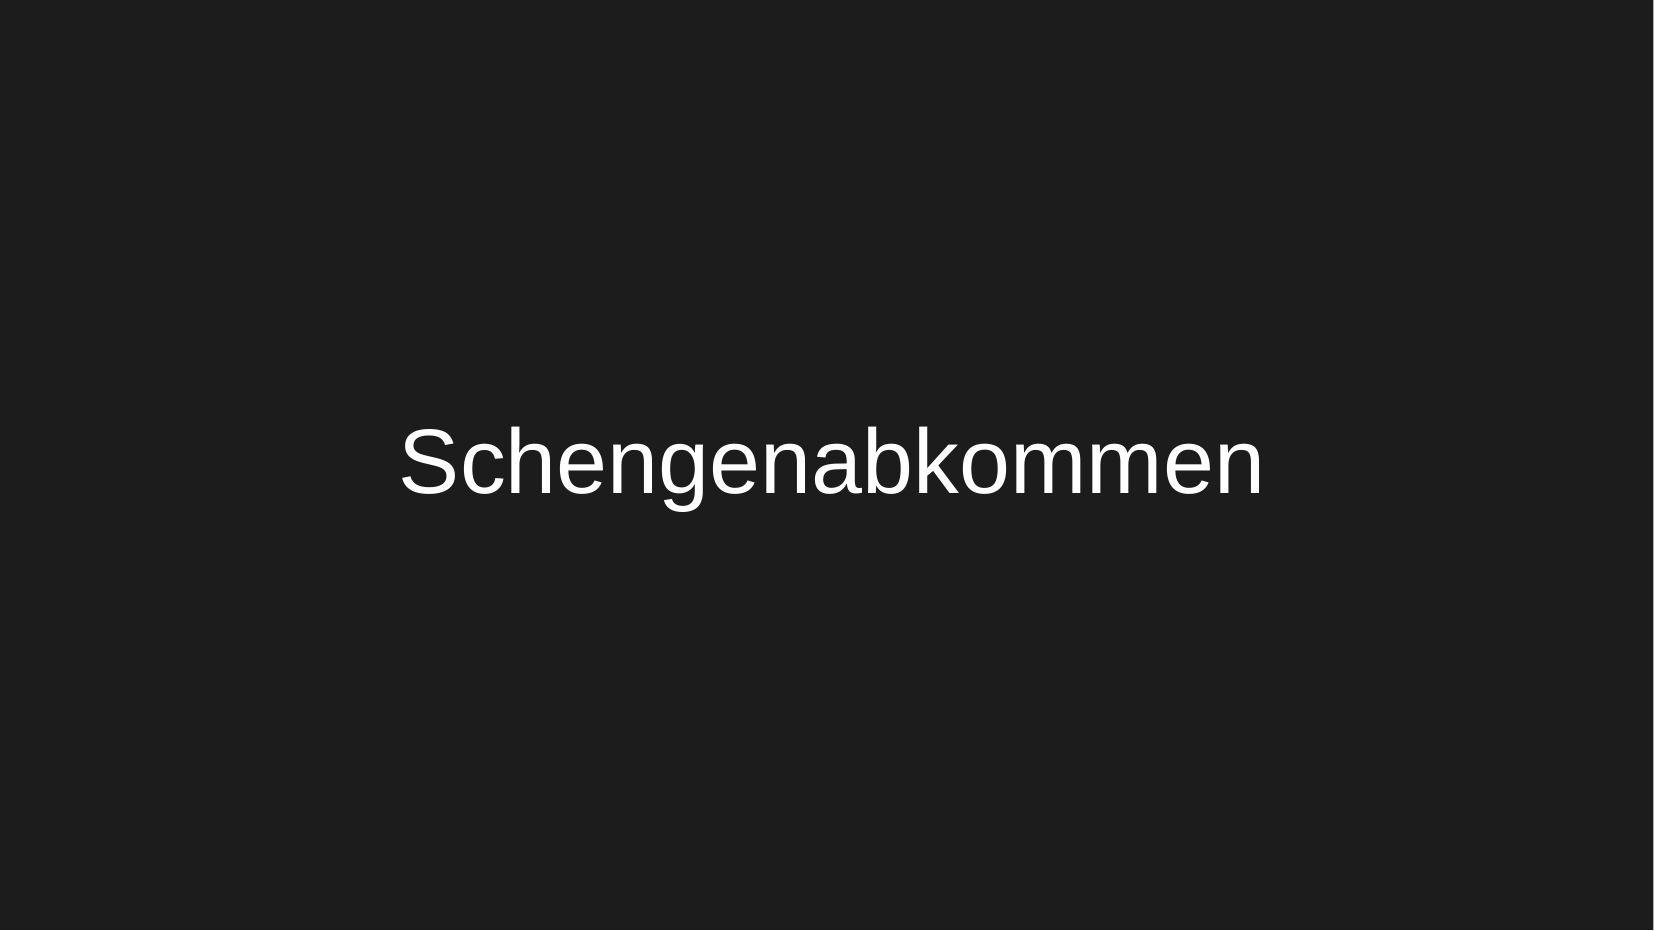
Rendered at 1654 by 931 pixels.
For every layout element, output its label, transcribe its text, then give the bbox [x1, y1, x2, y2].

title Schengenabkommen [88, 383, 1577, 540]
